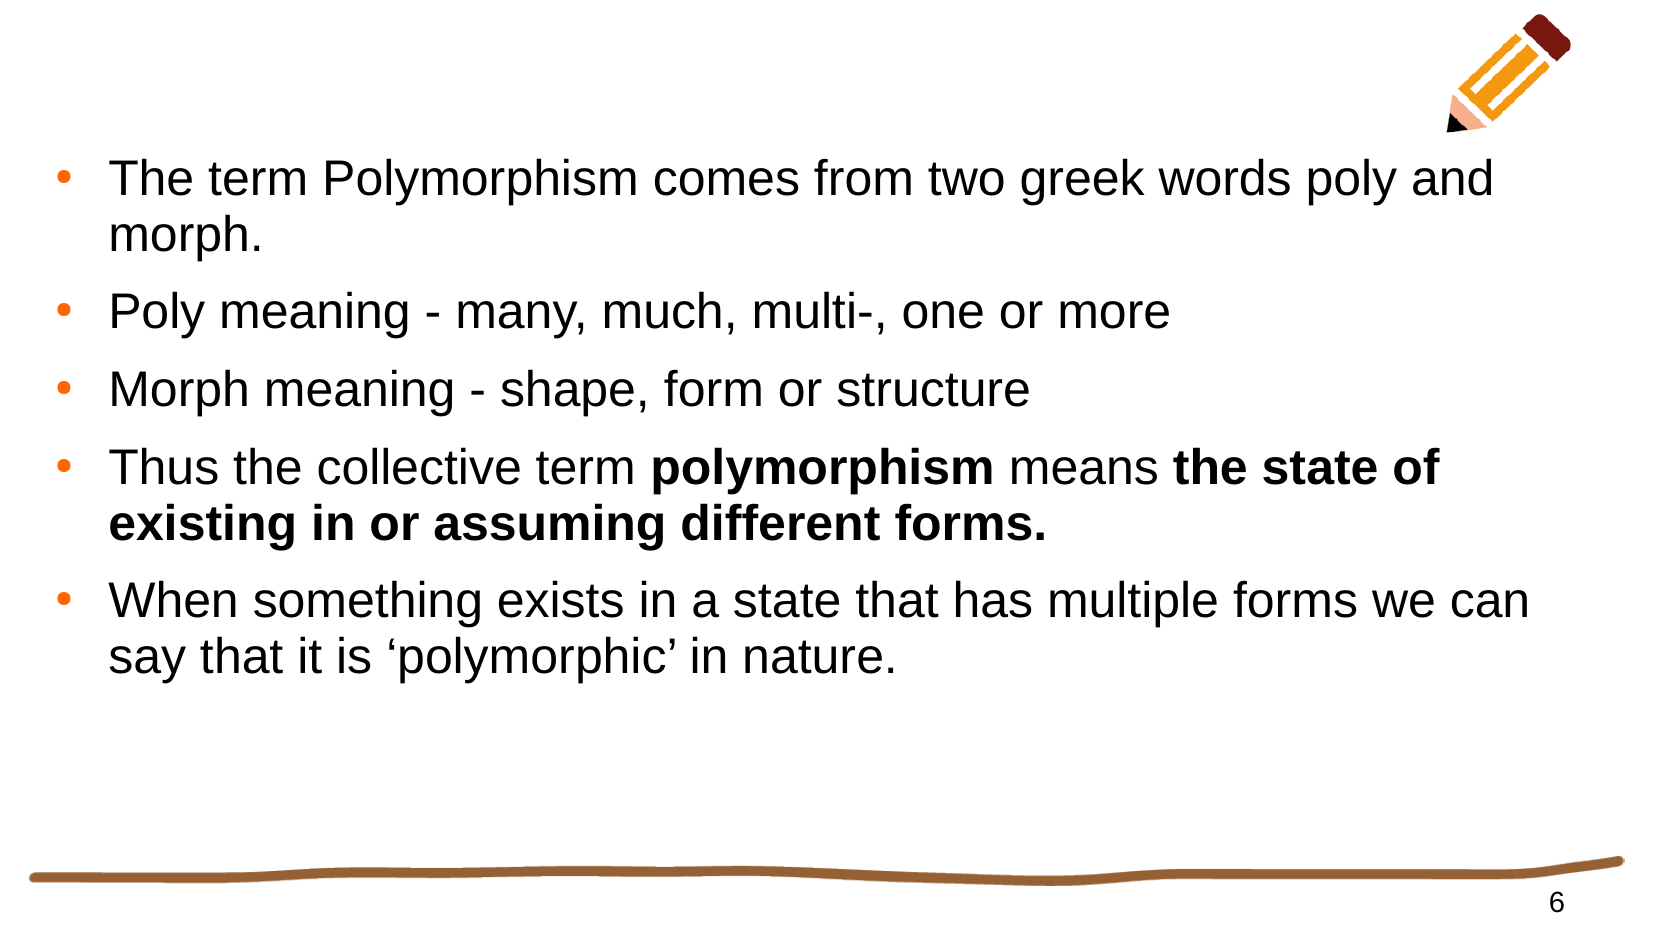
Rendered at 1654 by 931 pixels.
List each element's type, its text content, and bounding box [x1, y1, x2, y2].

list The term Polymorphism comes from two greek words poly and morph. Poly meaning - many, much, multi-, one or more Morph meaning - shape, form or structure Thus the collective term polymorphism means the state of existing in or assuming different forms. When something exists in a state that has multiple forms we can say that it is ‘polymorphic’ in nature. [37, 150, 1576, 826]
picture [1446, 14, 1571, 133]
picture [29, 856, 1625, 886]
